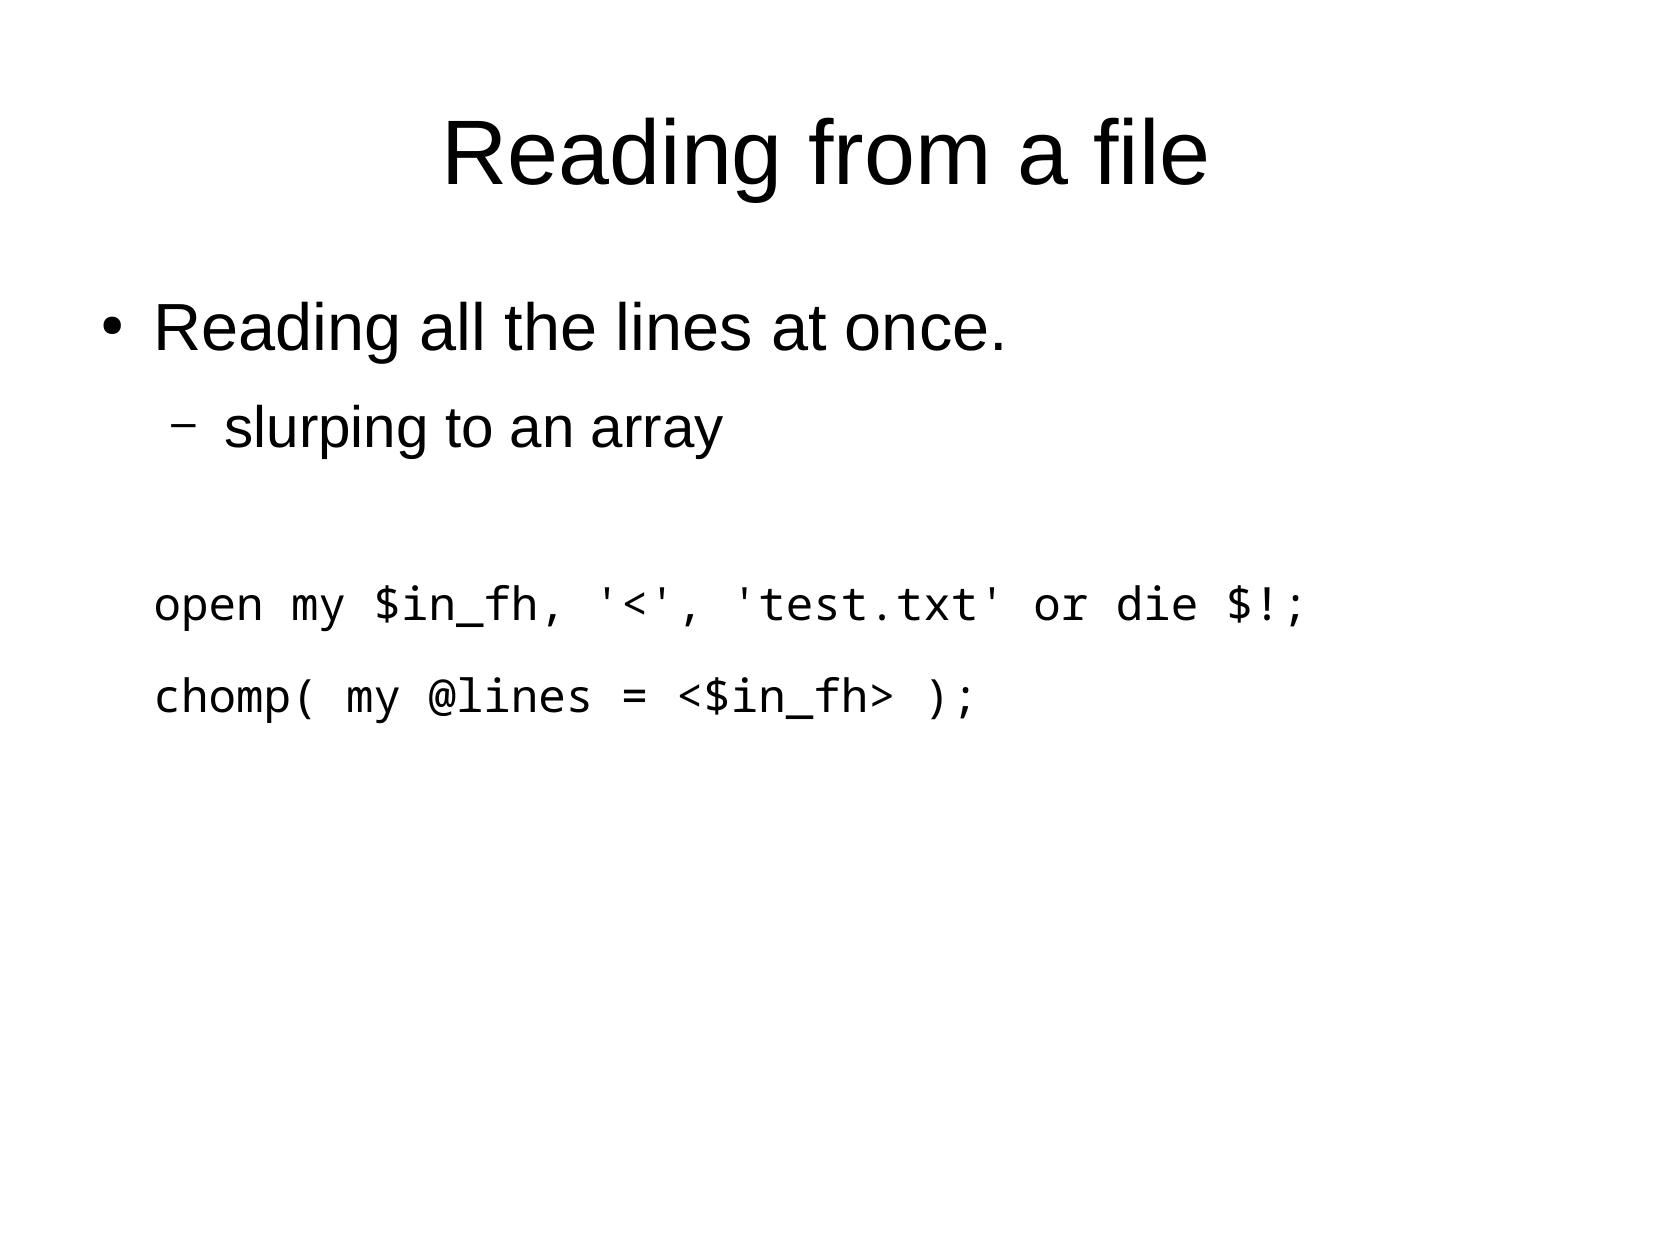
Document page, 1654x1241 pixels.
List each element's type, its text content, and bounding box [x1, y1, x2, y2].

list Reading all the lines at once. slurping to an array open my $in_fh, '<', 'test.txt' or die $!; chomp( my @lines = <$in_fh> ); [82, 290, 1571, 1010]
title Reading from a file [82, 49, 1571, 257]
